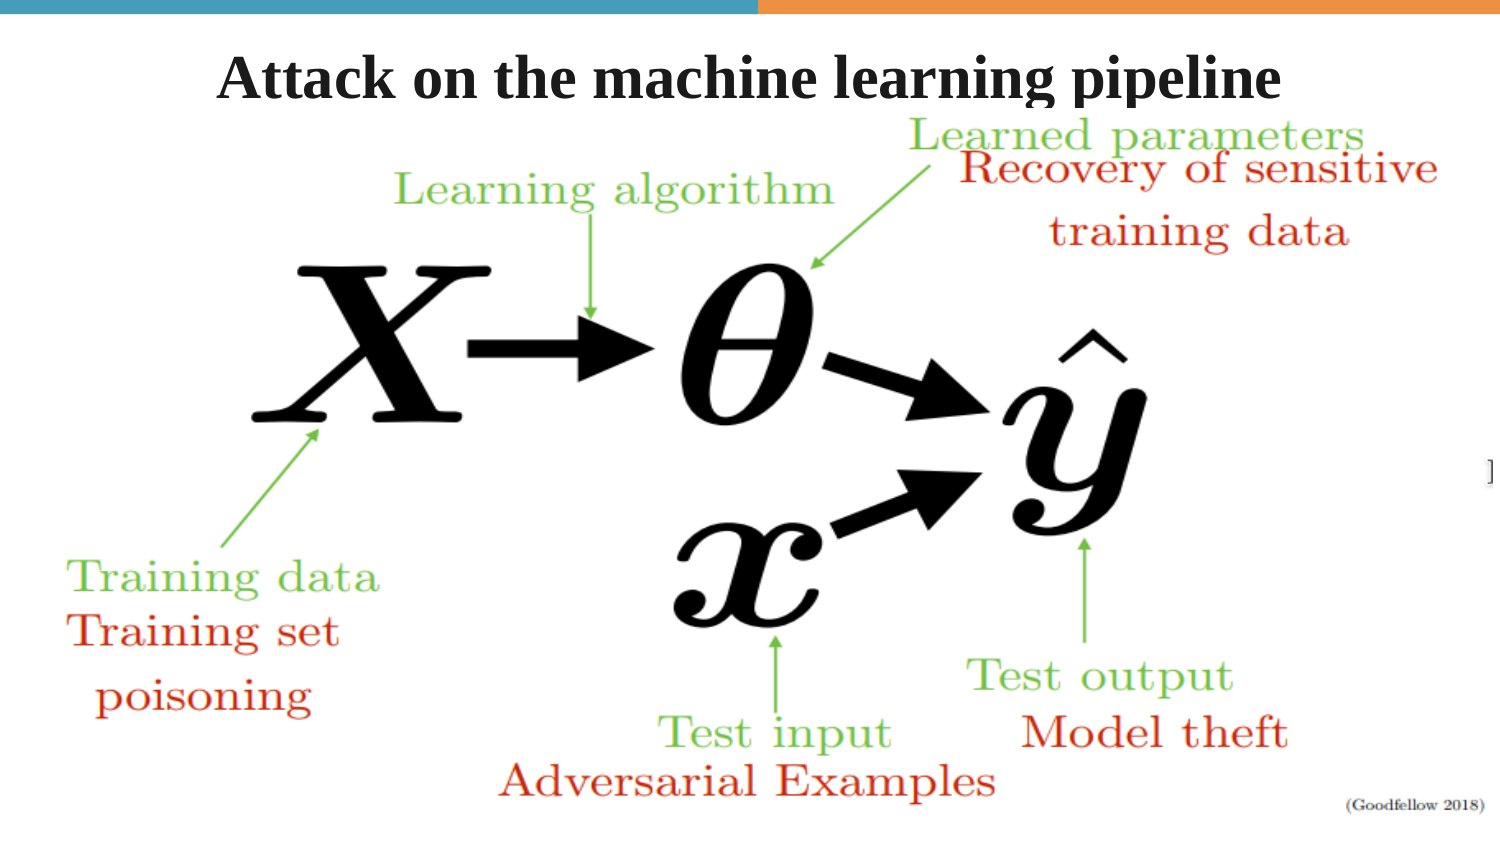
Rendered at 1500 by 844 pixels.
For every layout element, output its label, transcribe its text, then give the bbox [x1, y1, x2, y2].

picture [0, 108, 1493, 833]
title Attack on the machine learning pipeline [119, 21, 1381, 108]
